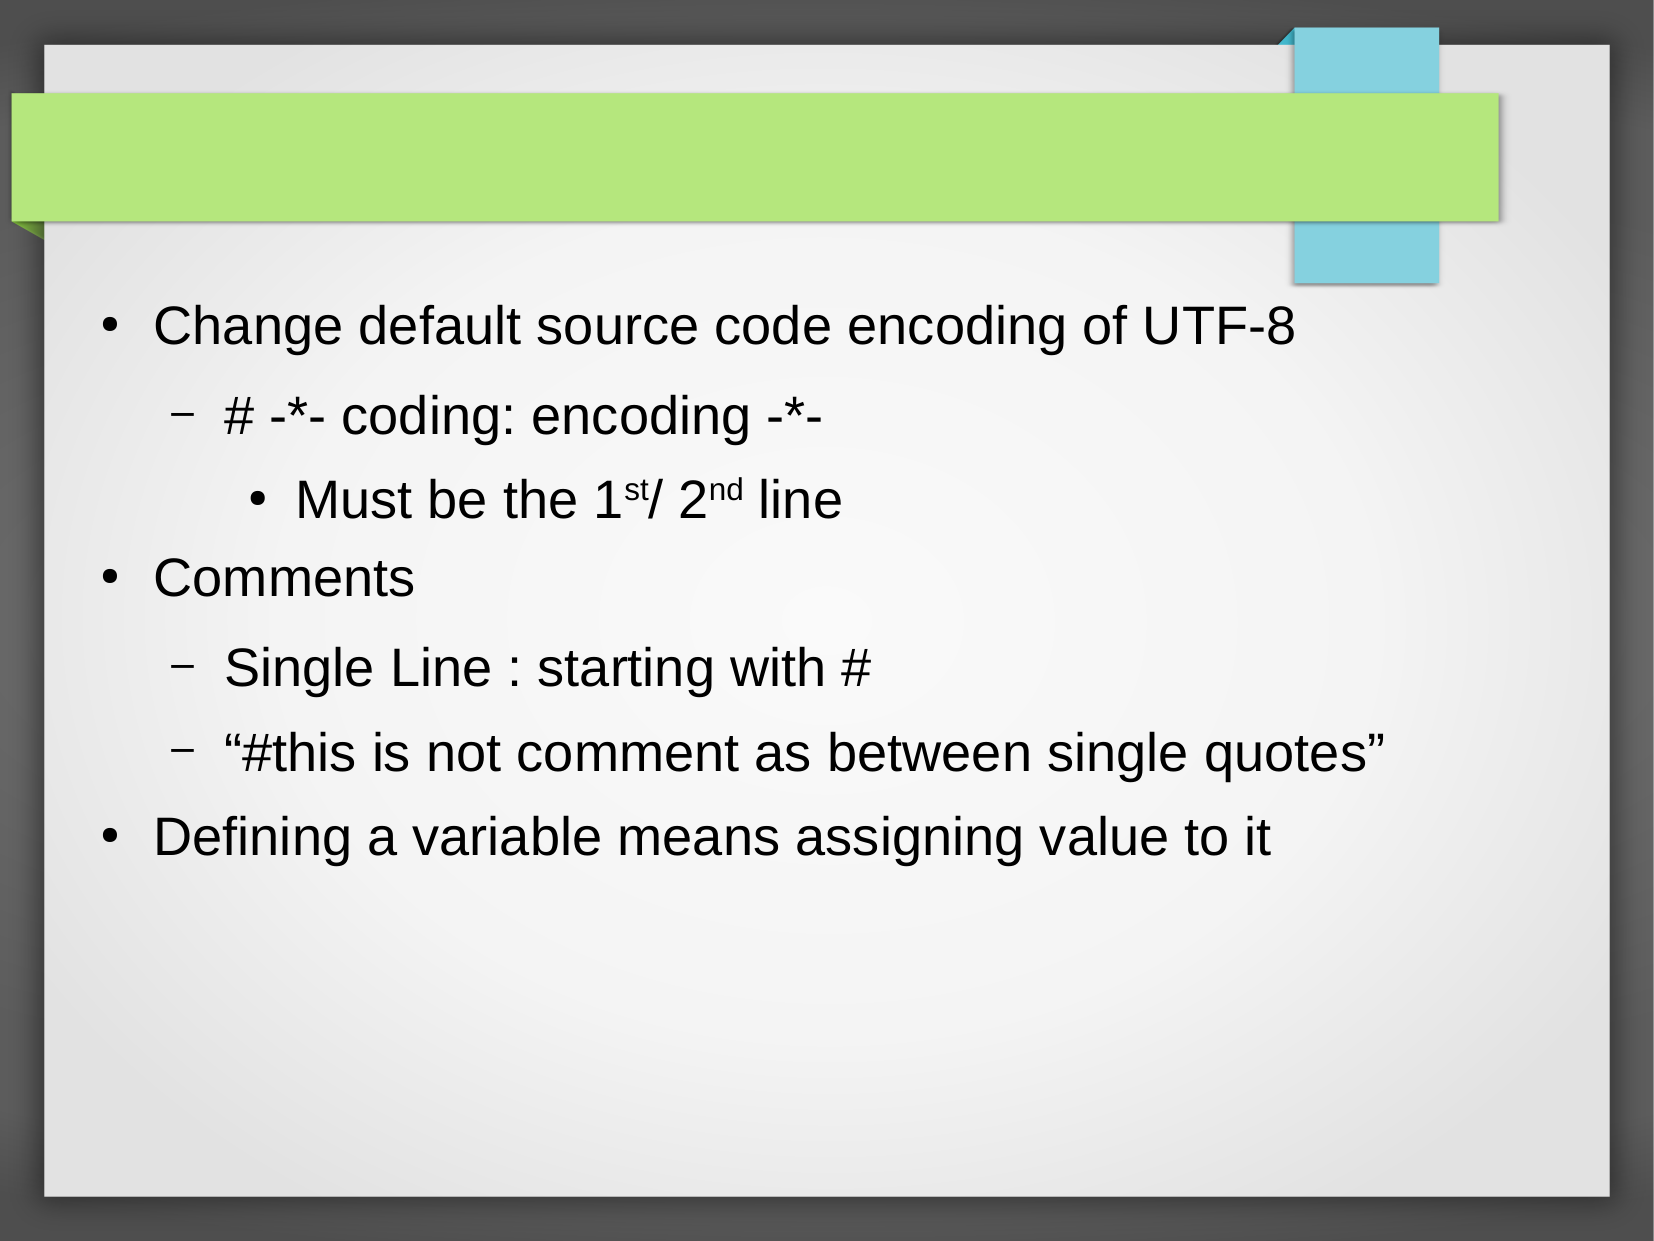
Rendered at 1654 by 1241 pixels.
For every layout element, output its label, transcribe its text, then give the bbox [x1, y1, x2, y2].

list Change default source code encoding of UTF-8 # -*- coding: encoding -*- Must be the 1st/ 2nd line Comments Single Line : starting with # “#this is not comment as between single quotes” Defining a variable means assigning value to it [82, 295, 1571, 1015]
picture [0, 0, 1654, 1241]
